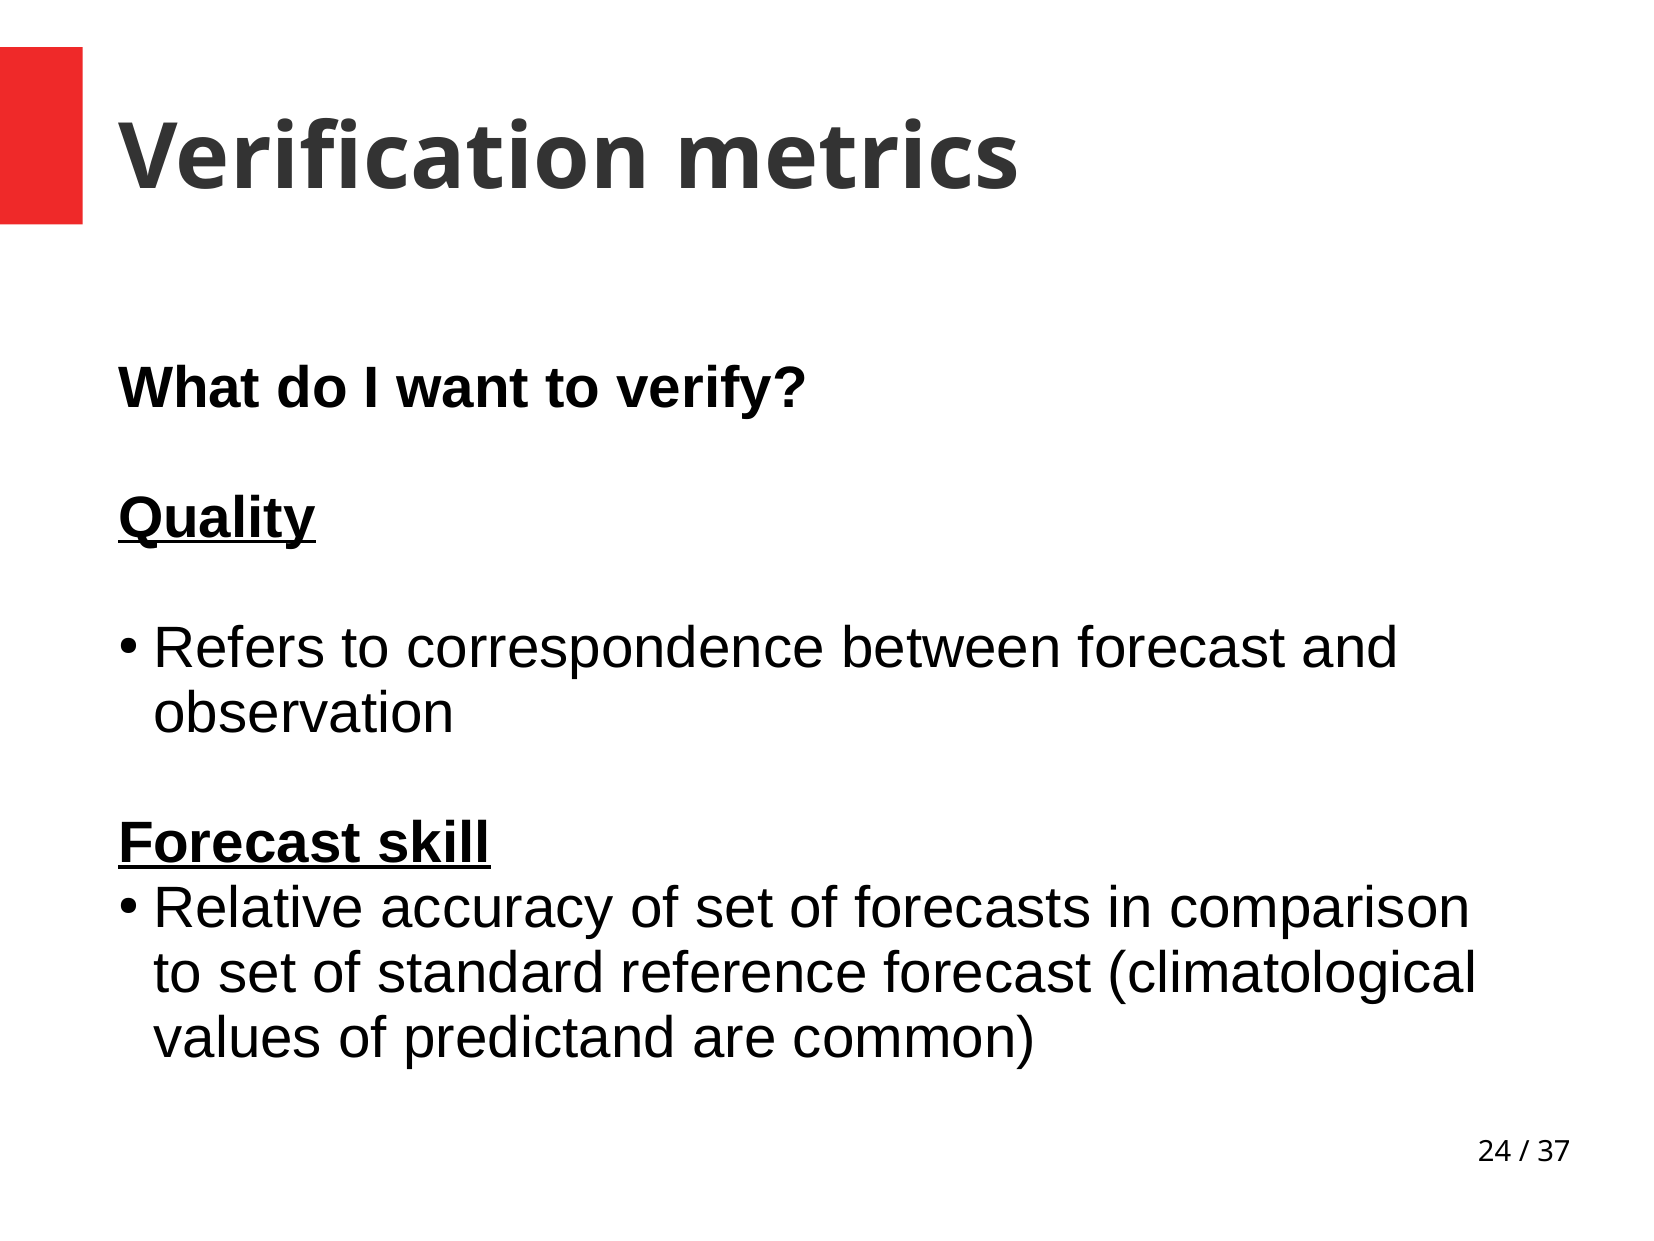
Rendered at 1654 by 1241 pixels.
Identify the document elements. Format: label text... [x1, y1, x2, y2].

title Verification metrics [118, 49, 1571, 257]
subtitle What do I want to verify? Quality Refers to correspondence between forecast and observation Forecast skill Relative accuracy of set of forecasts in comparison to set of standard reference forecast (climatological values of predictand are common) [118, 354, 1536, 1229]
